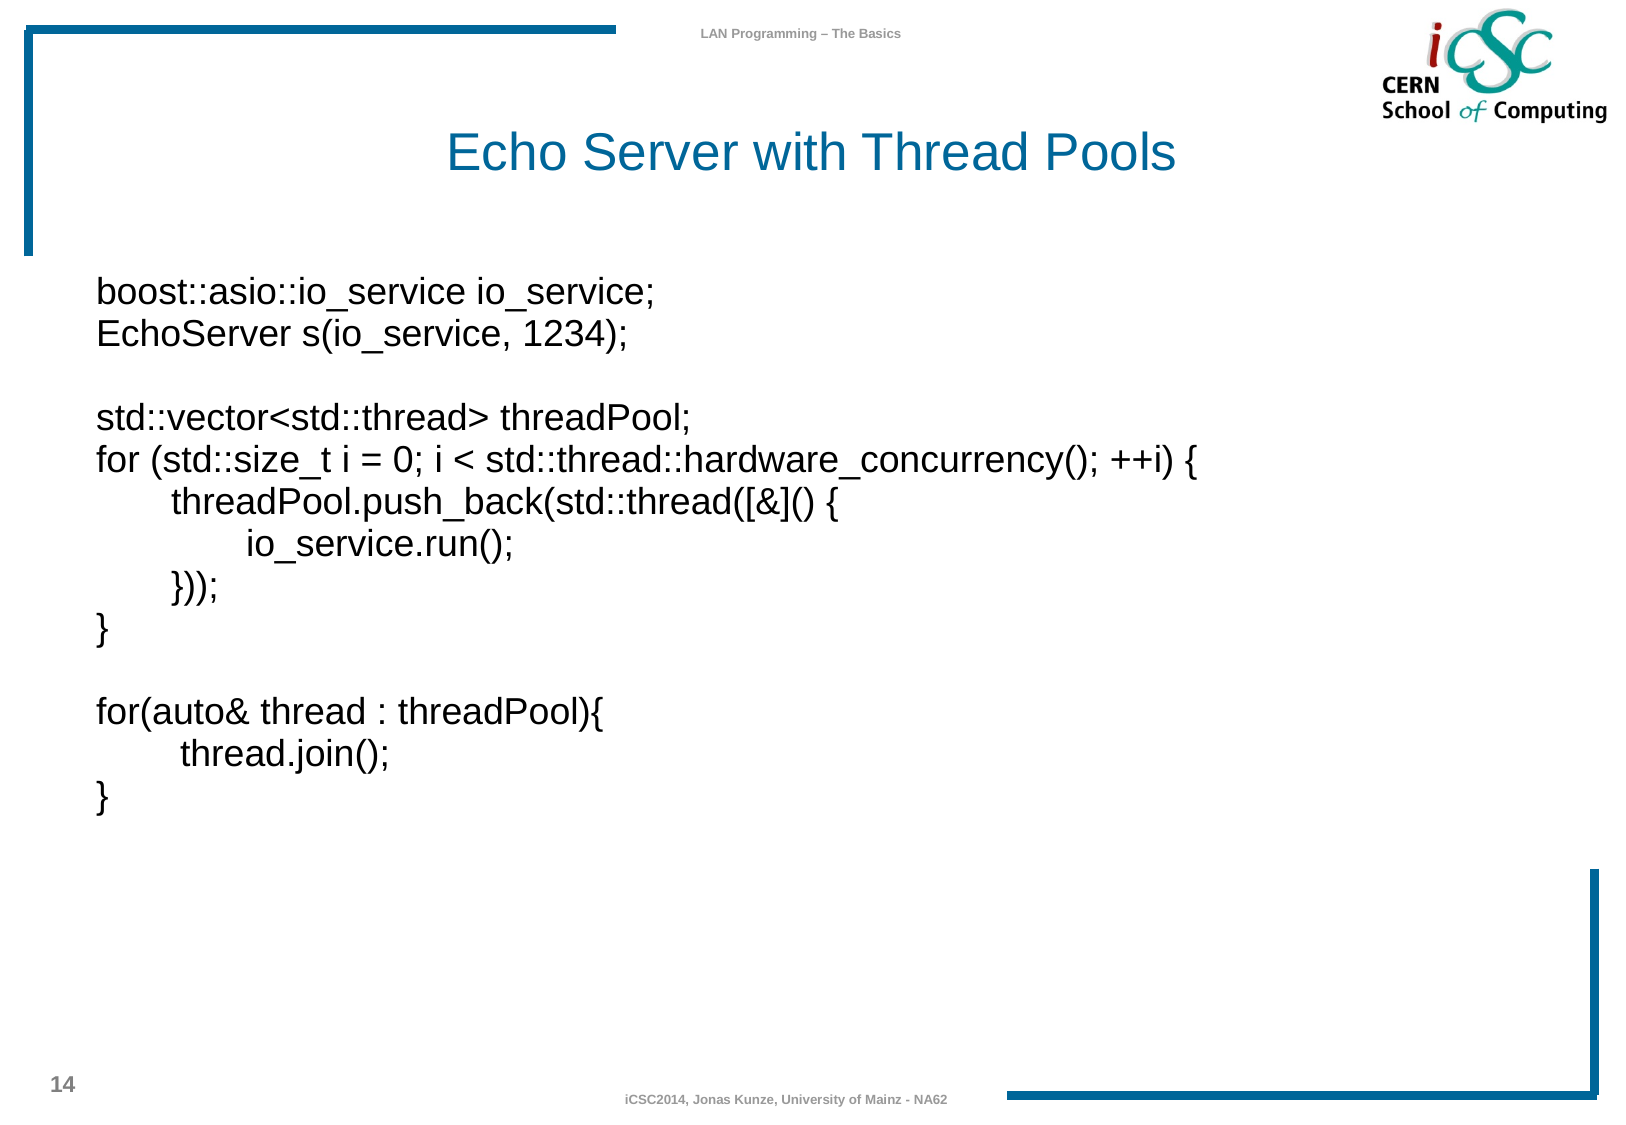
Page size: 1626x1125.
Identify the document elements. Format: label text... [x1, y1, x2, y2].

text_box boost::asio::io_service io_service; EchoServer s(io_service, 1234); std::vector<std::thread> threadPool; for (std::size_t i = 0; i < std::thread::hardware_concurrency(); ++i) { threadPool.push_back(std::thread([&]() { io_service.run(); })); } for(auto& thread : threadPool){ thread.join(); } [81, 263, 1402, 883]
picture [1381, 8, 1608, 125]
title Echo Server with Thread Pools [81, 44, 1544, 233]
